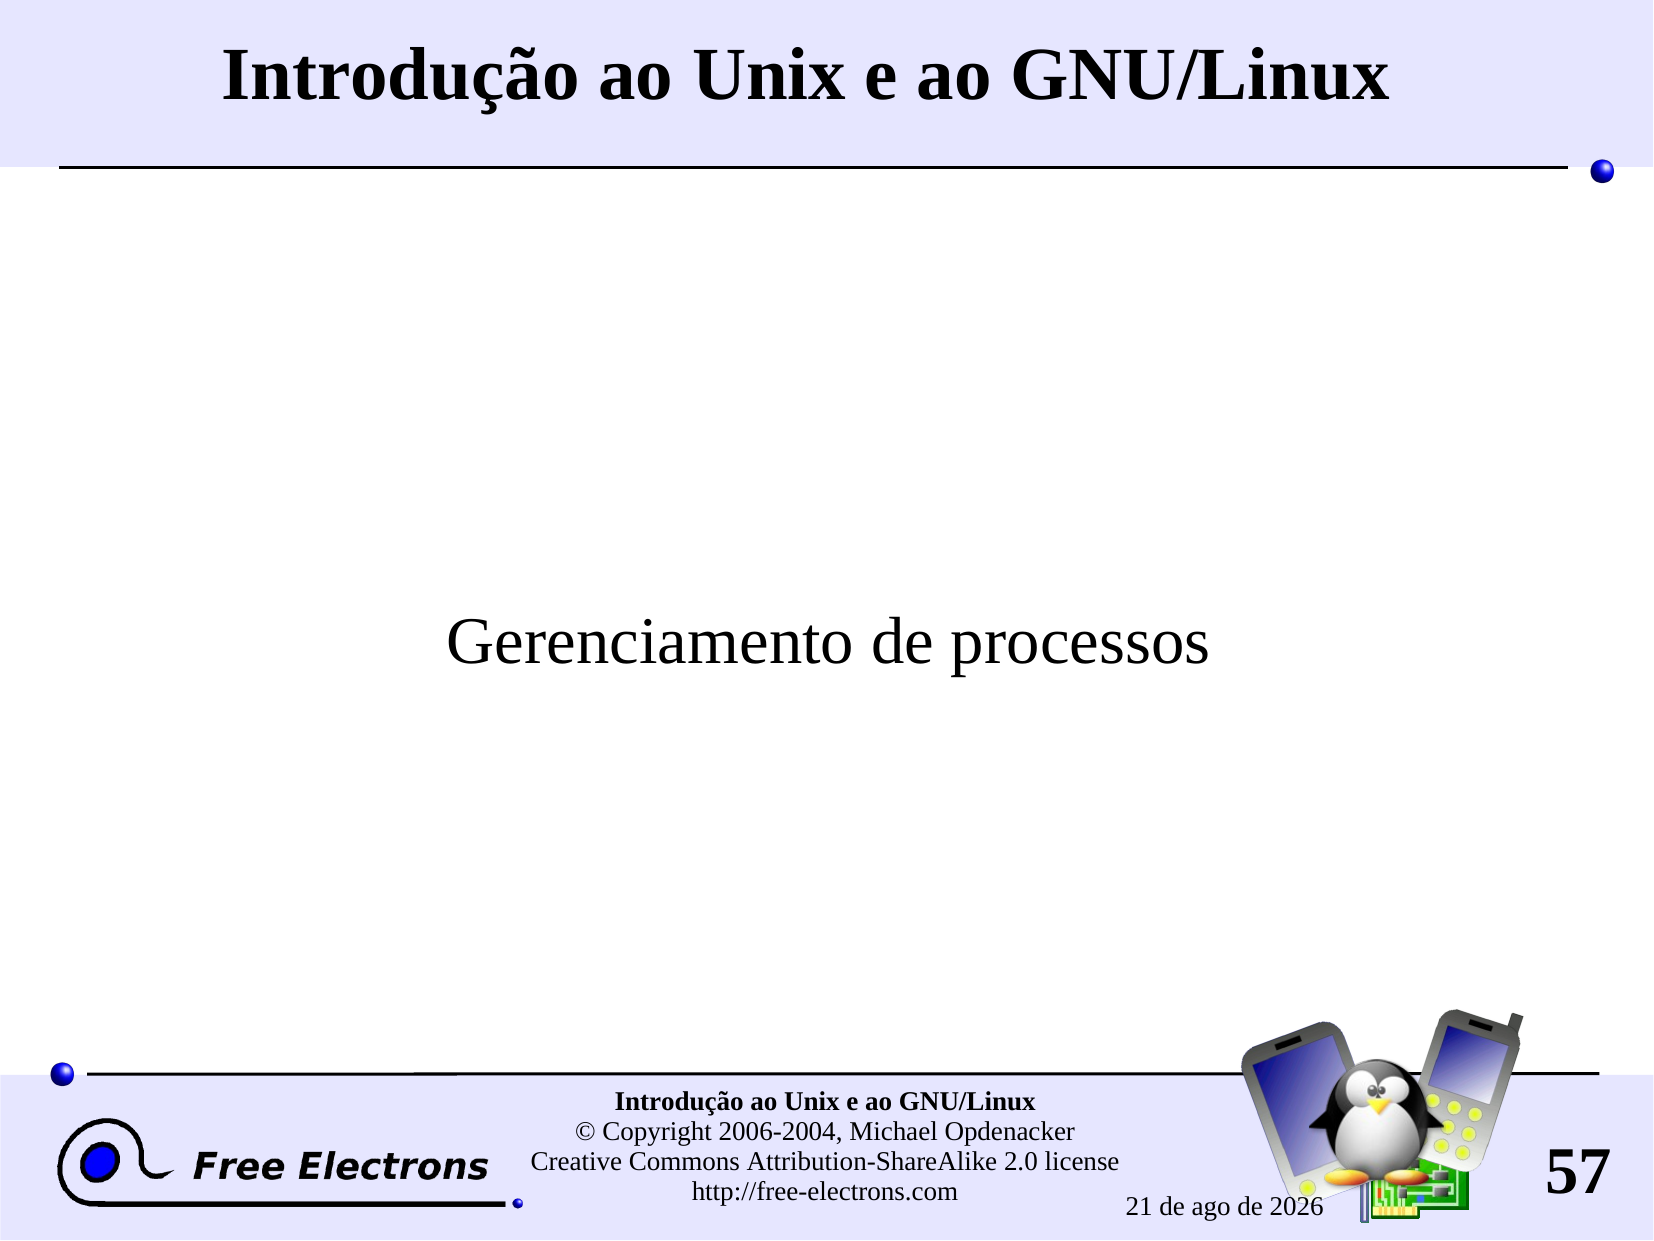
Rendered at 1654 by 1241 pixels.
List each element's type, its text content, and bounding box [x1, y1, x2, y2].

picture [1286, 1198, 1293, 1214]
subtitle Gerenciamento de processos [105, 216, 1518, 1066]
picture [50, 1107, 527, 1216]
picture [1231, 1007, 1538, 1241]
title Introdução ao Unix e ao GNU/Linux [60, 12, 1551, 138]
